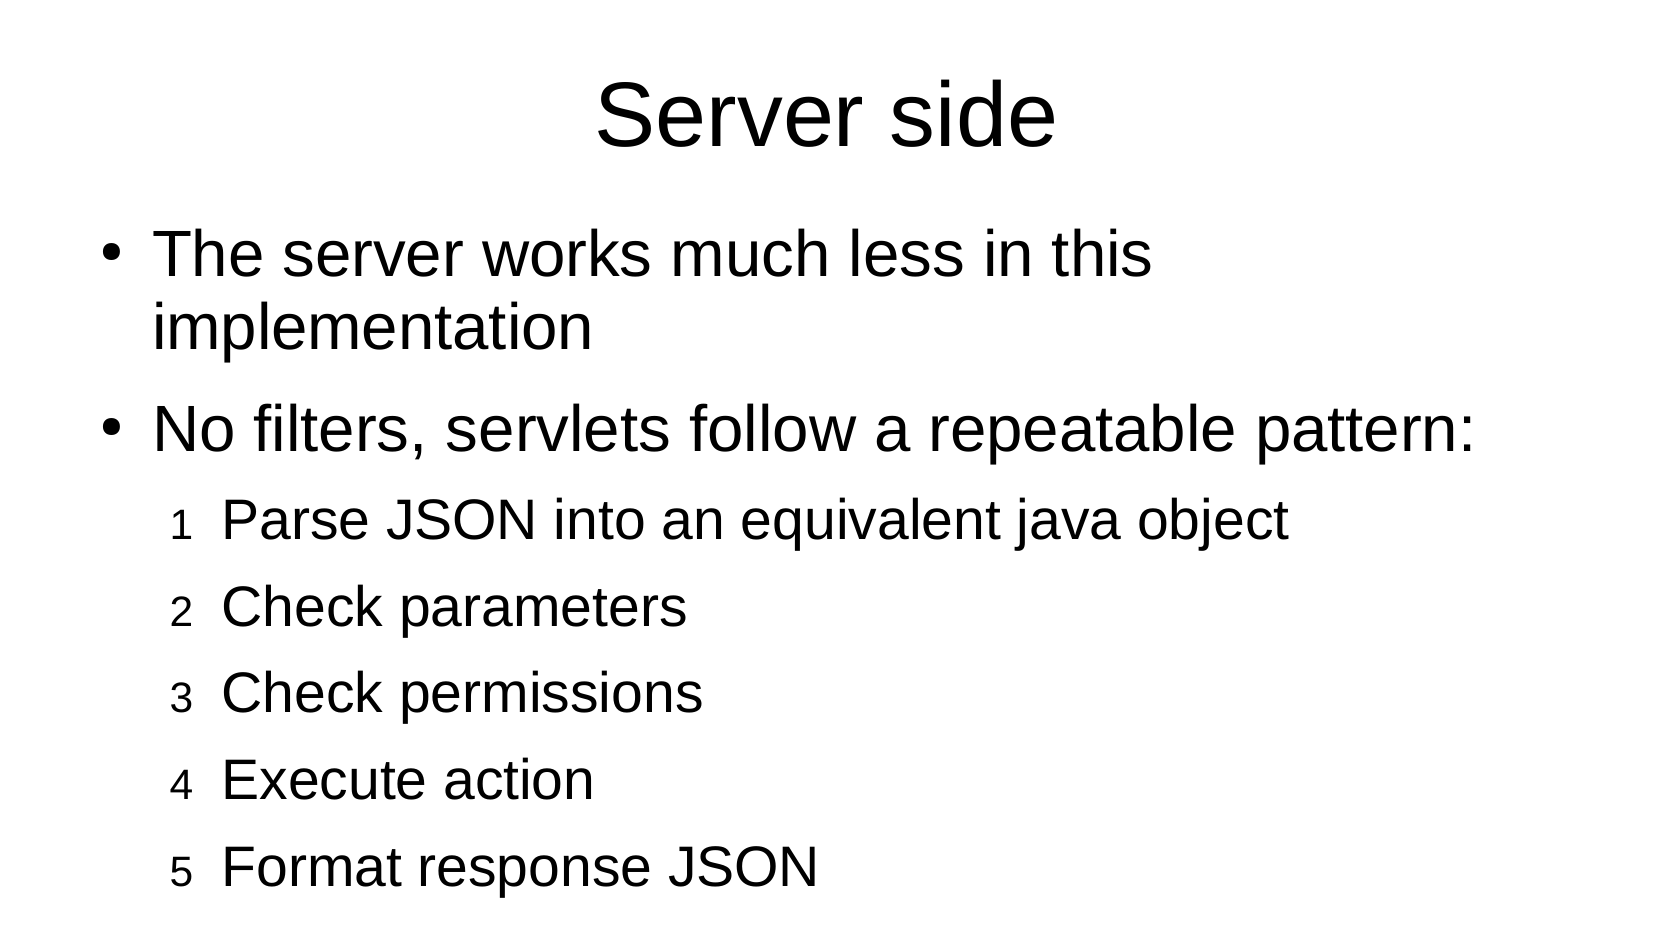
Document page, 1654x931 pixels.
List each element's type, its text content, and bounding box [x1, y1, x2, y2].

list The server works much less in this implementation No filters, servlets follow a repeatable pattern: Parse JSON into an equivalent java object Check parameters Check permissions Execute action Format response JSON [82, 217, 1571, 901]
title Server side [82, 37, 1571, 193]
